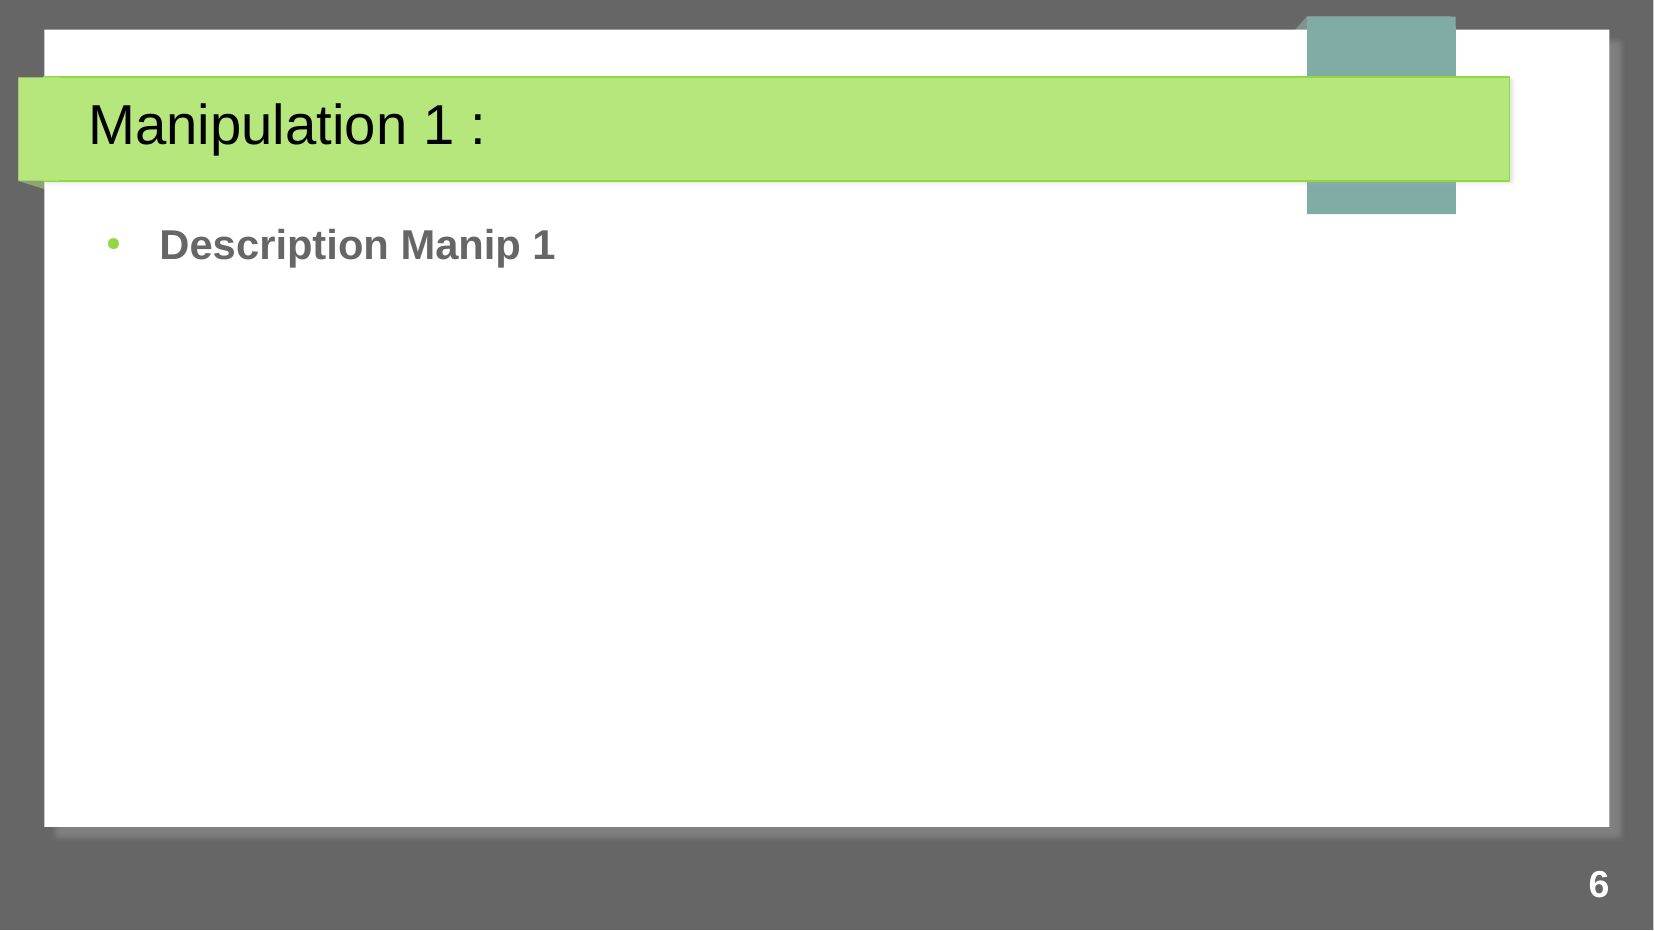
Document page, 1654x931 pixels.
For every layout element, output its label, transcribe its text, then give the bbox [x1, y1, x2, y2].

list Description Manip 1 [88, 221, 809, 813]
title Manipulation 1 : [88, 73, 1506, 178]
text_box 20 [974, 856, 1625, 916]
